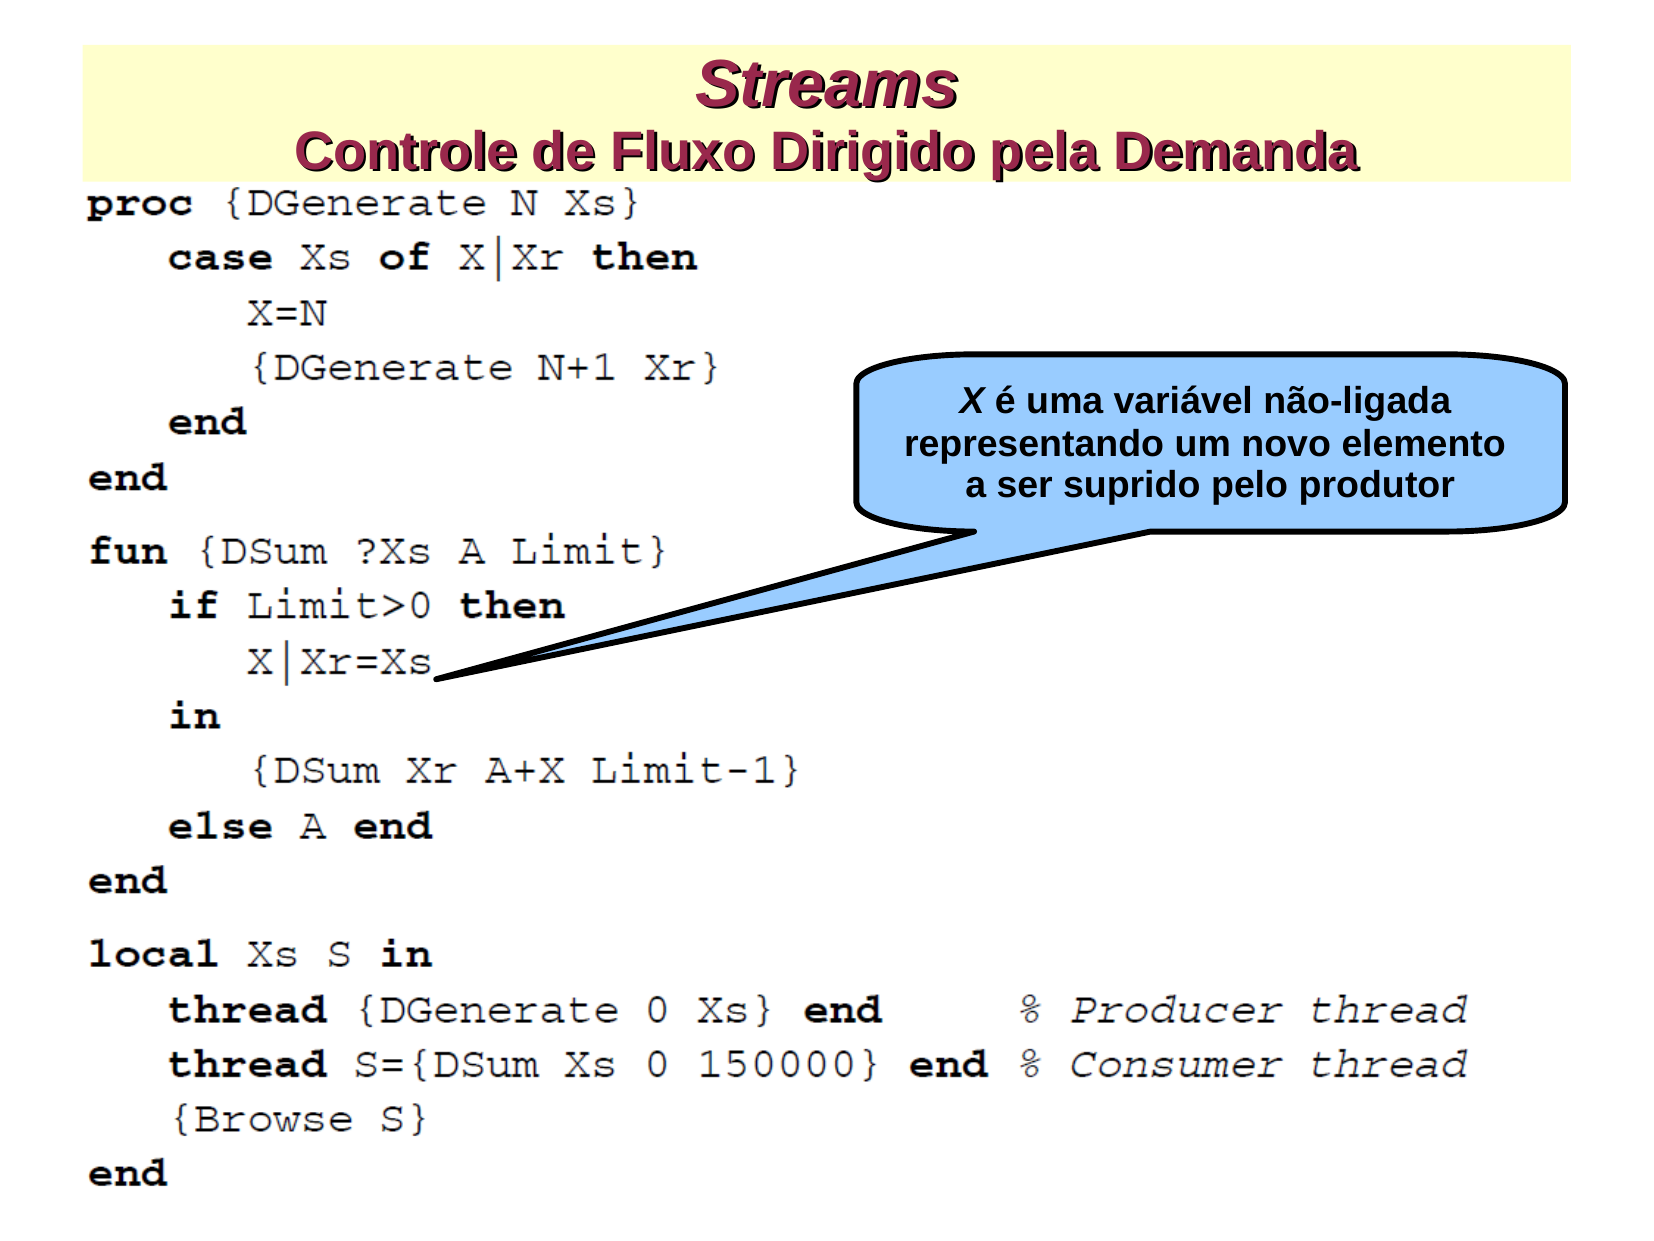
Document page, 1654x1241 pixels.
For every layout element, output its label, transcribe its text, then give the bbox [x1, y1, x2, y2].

text_box X é uma variável não-ligada representando um novo elemento a ser suprido pelo produtor [436, 354, 1566, 680]
title Streams Controle de Fluxo Dirigido pela Demanda [82, 44, 1571, 182]
picture [69, 186, 1477, 1189]
